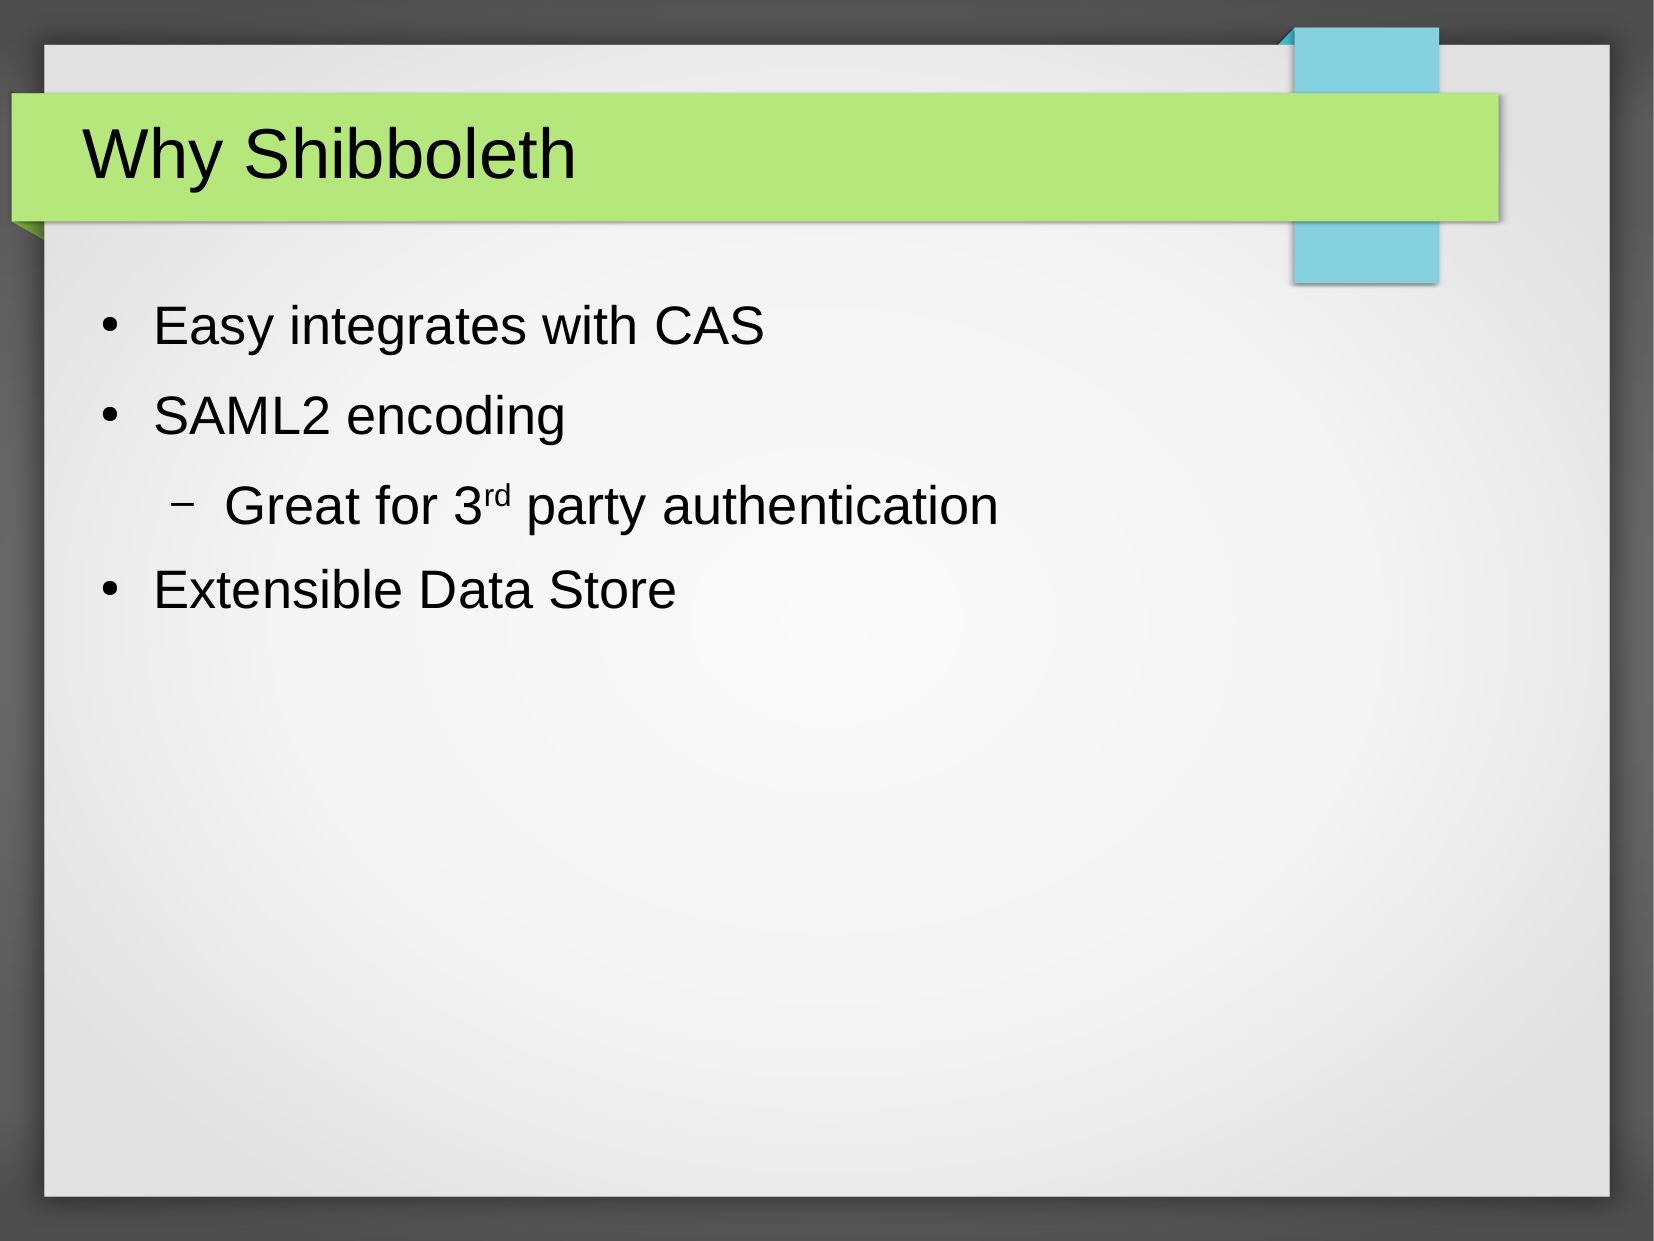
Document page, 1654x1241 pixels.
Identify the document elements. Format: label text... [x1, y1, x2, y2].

title Why Shibboleth [82, 94, 1264, 213]
picture [0, 0, 1654, 1241]
list Easy integrates with CAS SAML2 encoding Great for 3rd party authentication Extensible Data Store [82, 295, 1571, 1015]
